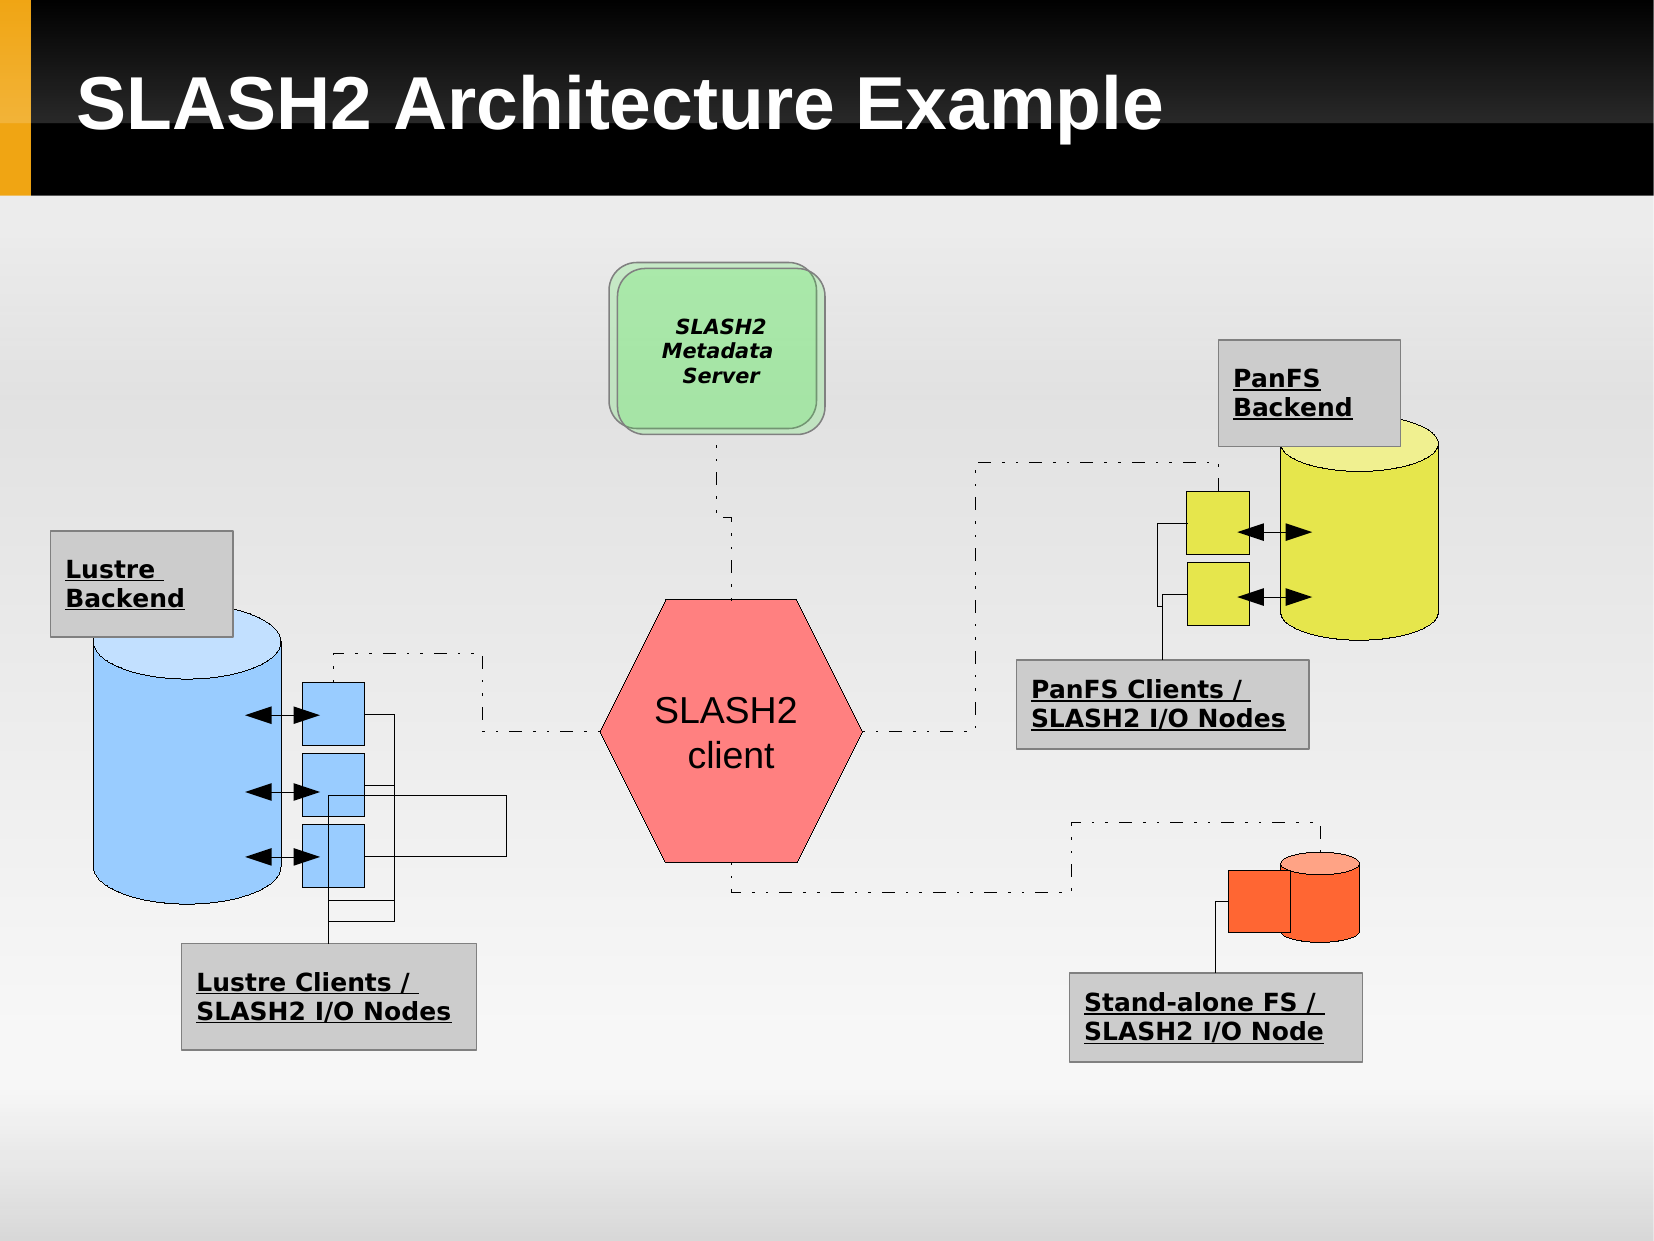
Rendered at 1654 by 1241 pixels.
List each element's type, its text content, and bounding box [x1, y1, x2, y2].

text_box [302, 753, 365, 817]
text_box PanFS Backend [1218, 340, 1401, 447]
text_box SLASH2 client [600, 599, 863, 863]
text_box SLASH2 Metadata Server [617, 268, 826, 435]
text_box Lustre Clients / SLASH2 I/O Nodes [181, 943, 477, 1050]
text_box [302, 682, 365, 746]
text_box Lustre Backend [50, 530, 233, 638]
text_box [93, 642, 282, 905]
text_box [1187, 562, 1250, 626]
text_box Stand-alone FS / SLASH2 I/O Node [1069, 972, 1363, 1062]
text_box [609, 262, 808, 426]
text_box [329, 824, 365, 888]
title SLASH2 Architecture Example [76, 6, 1565, 201]
text_box [1280, 446, 1439, 641]
text_box [1186, 491, 1250, 555]
text_box [302, 824, 328, 888]
picture [0, 0, 1654, 1241]
text_box PanFS Clients / SLASH2 I/O Nodes [1016, 659, 1310, 749]
text_box [1228, 865, 1360, 943]
text_box [329, 796, 365, 817]
